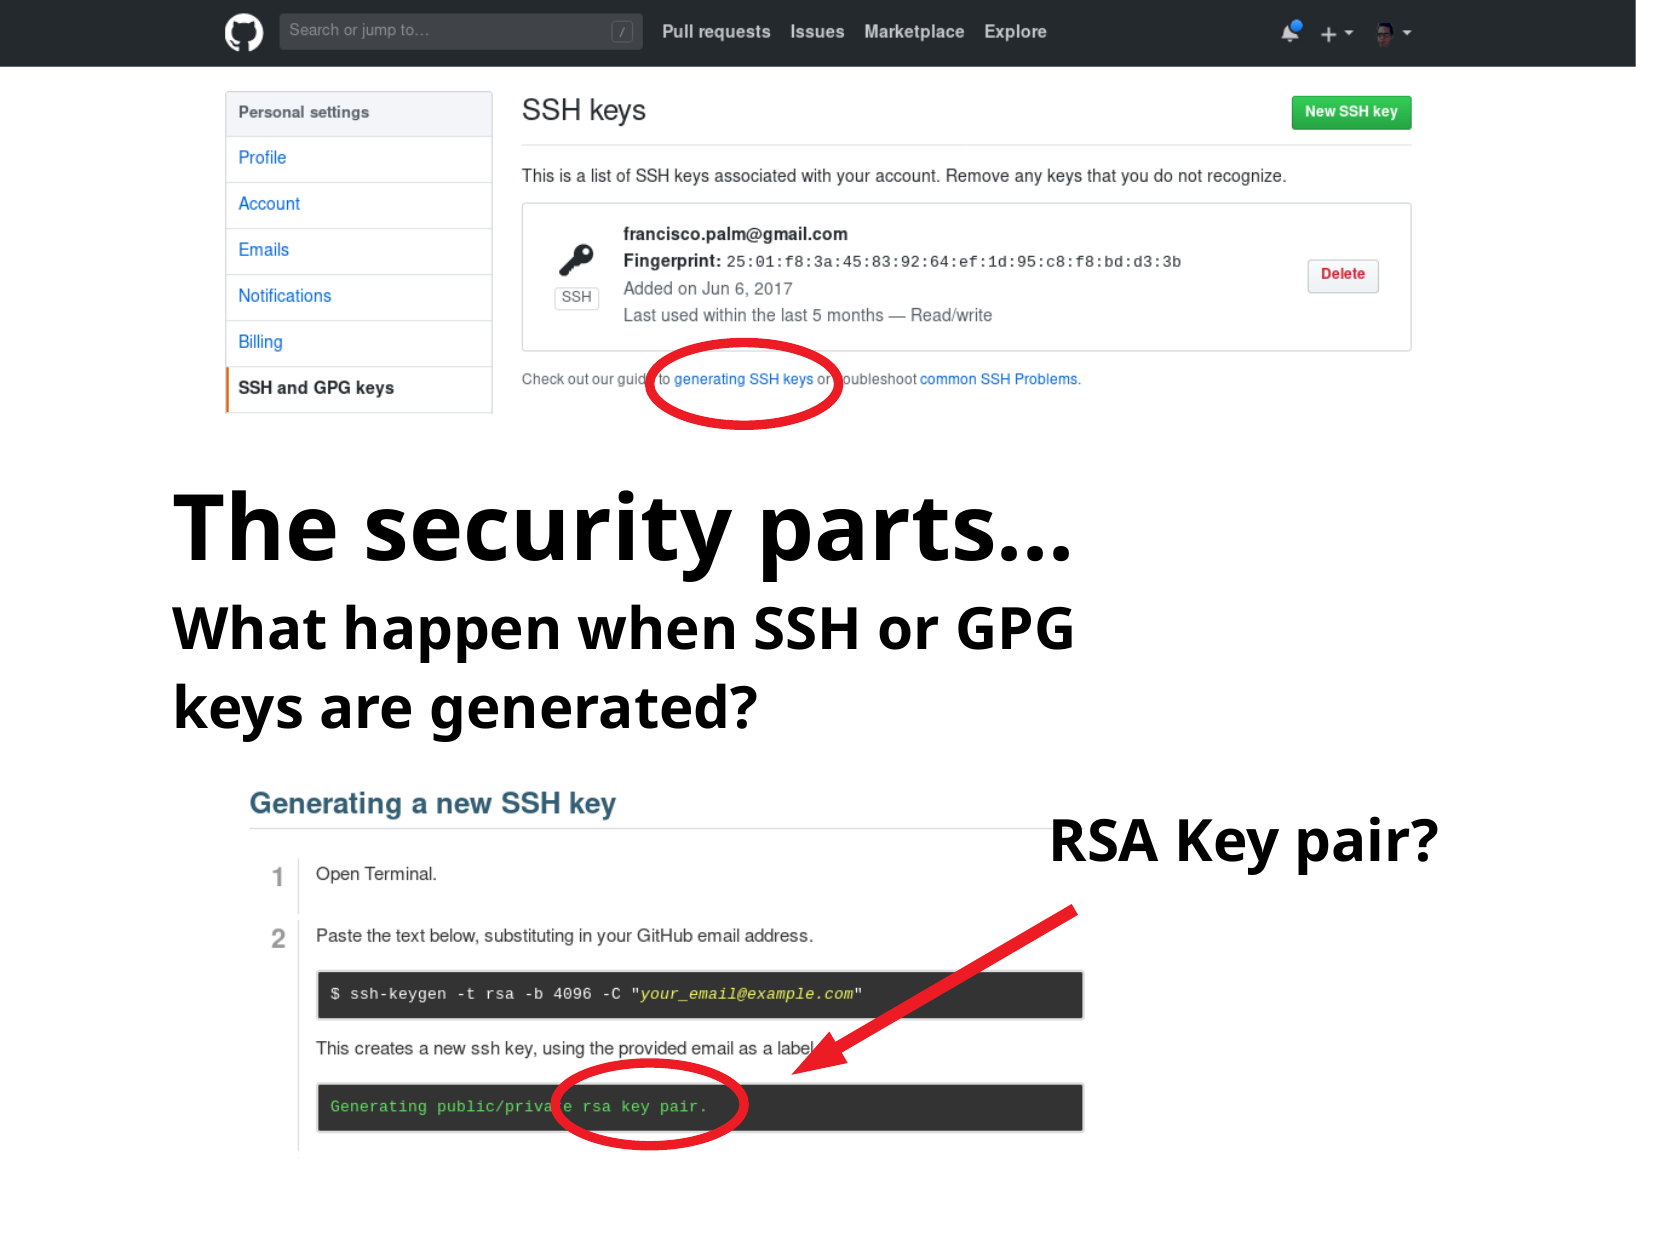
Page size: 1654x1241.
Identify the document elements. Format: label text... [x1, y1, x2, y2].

text_box [649, 342, 839, 426]
text_box RSA Key pair? [1033, 791, 1489, 877]
picture [0, 0, 1654, 414]
picture [0, 779, 1654, 1158]
text_box [555, 1062, 745, 1146]
text_box The security parts... What happen when SSH or GPG keys are generated? [158, 454, 1170, 720]
